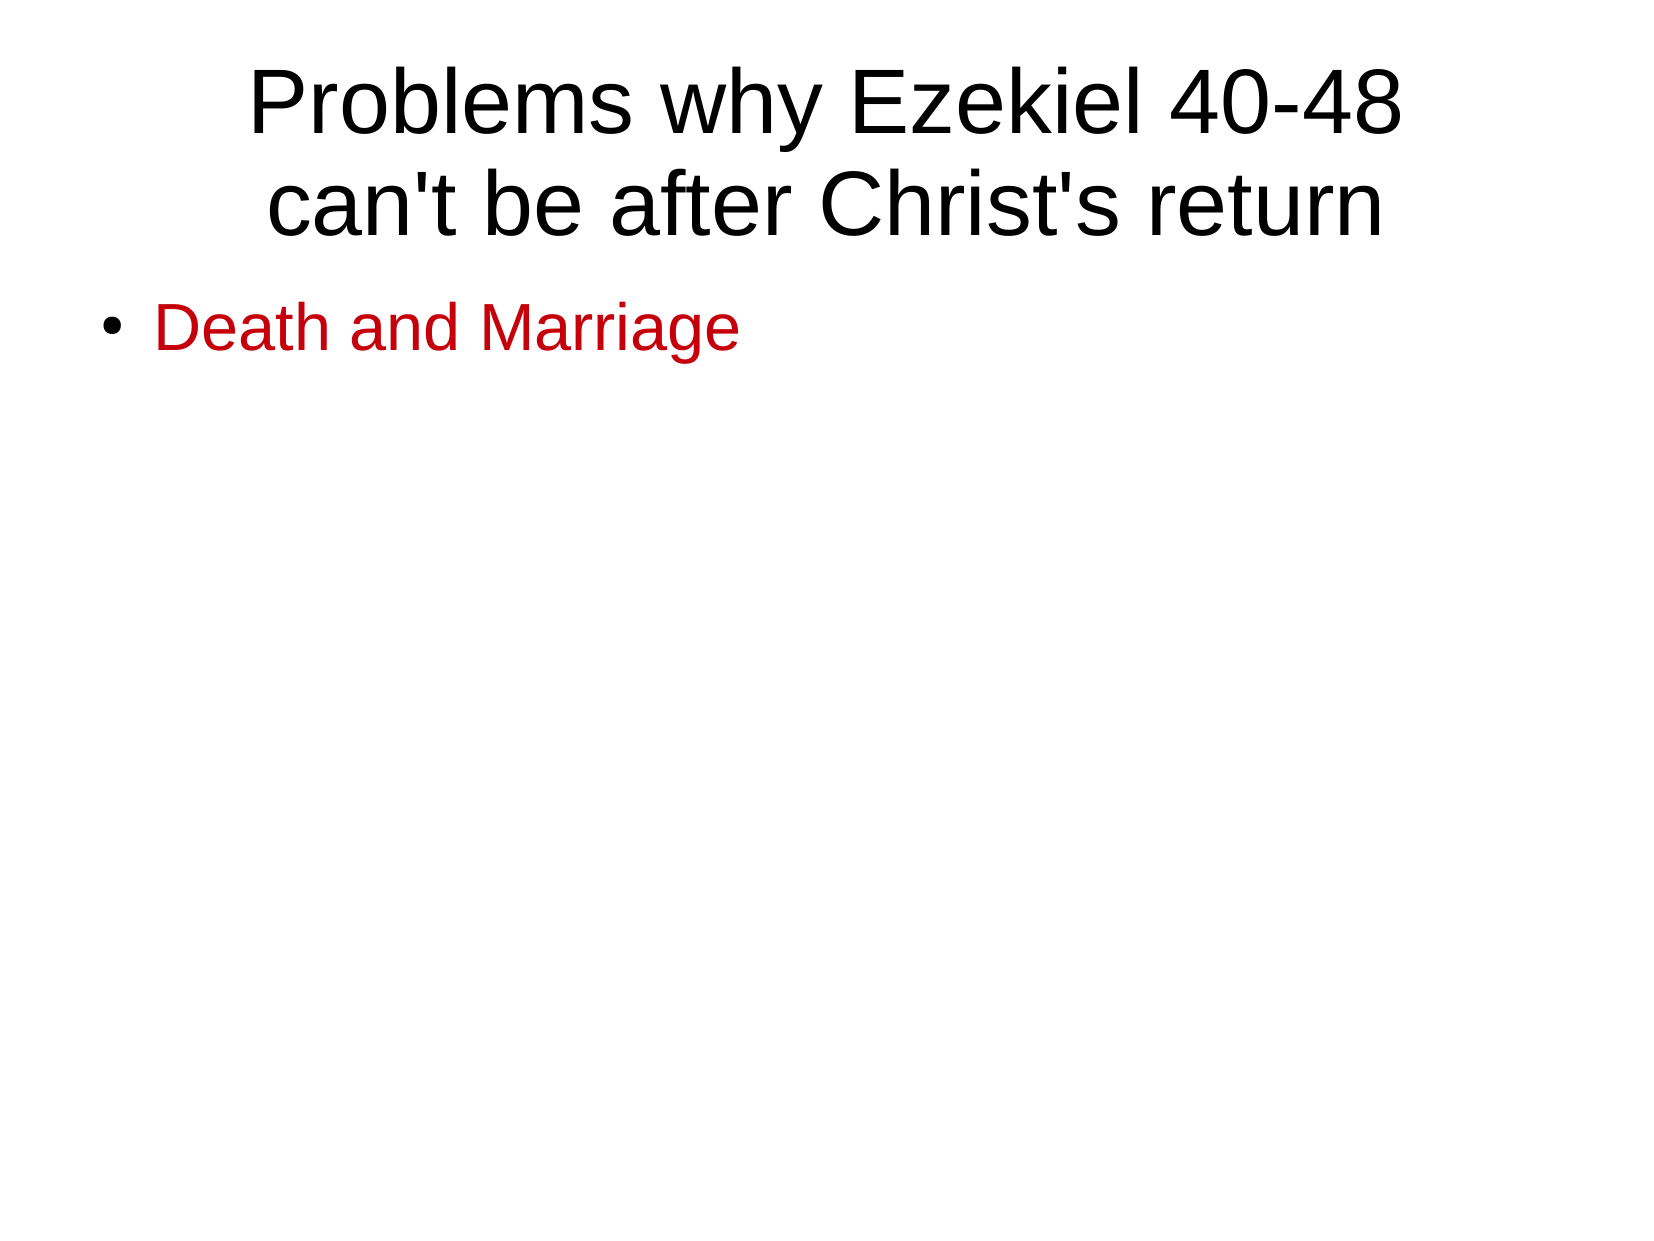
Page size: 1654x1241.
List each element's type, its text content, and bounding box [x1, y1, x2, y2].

list Death and Marriage [82, 290, 1571, 1109]
title Problems why Ezekiel 40-48 can't be after Christ's return [82, 49, 1571, 257]
